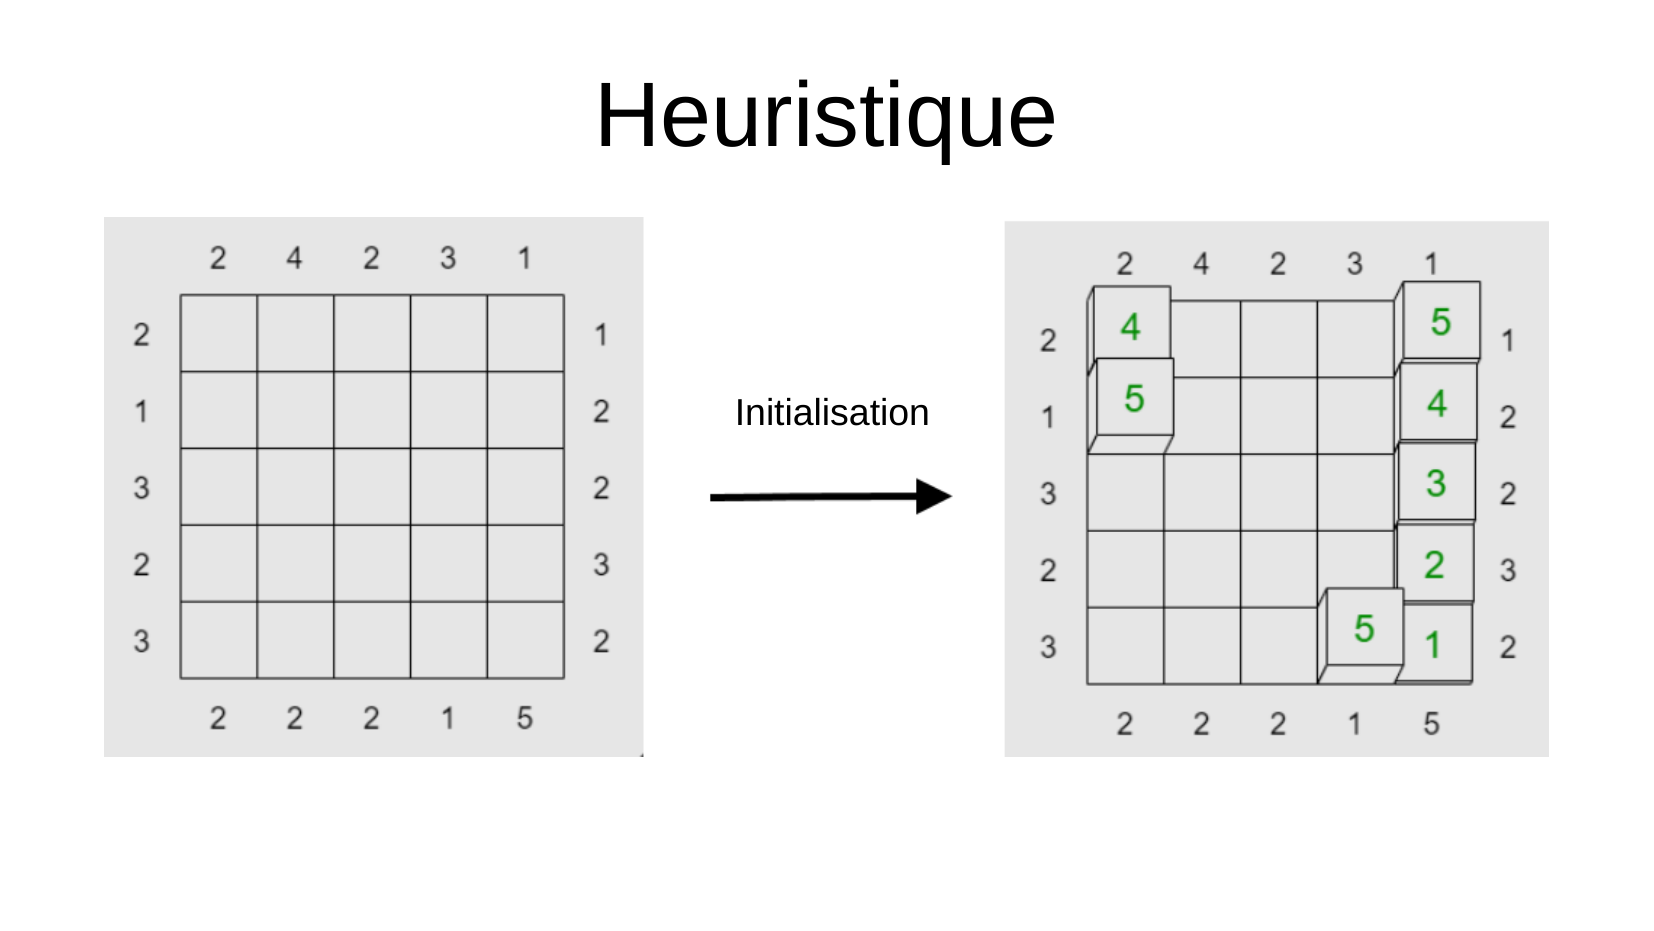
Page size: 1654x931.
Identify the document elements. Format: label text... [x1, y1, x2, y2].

text_box Initialisation [720, 383, 945, 441]
title Heuristique [82, 37, 1571, 193]
picture [104, 217, 1549, 758]
